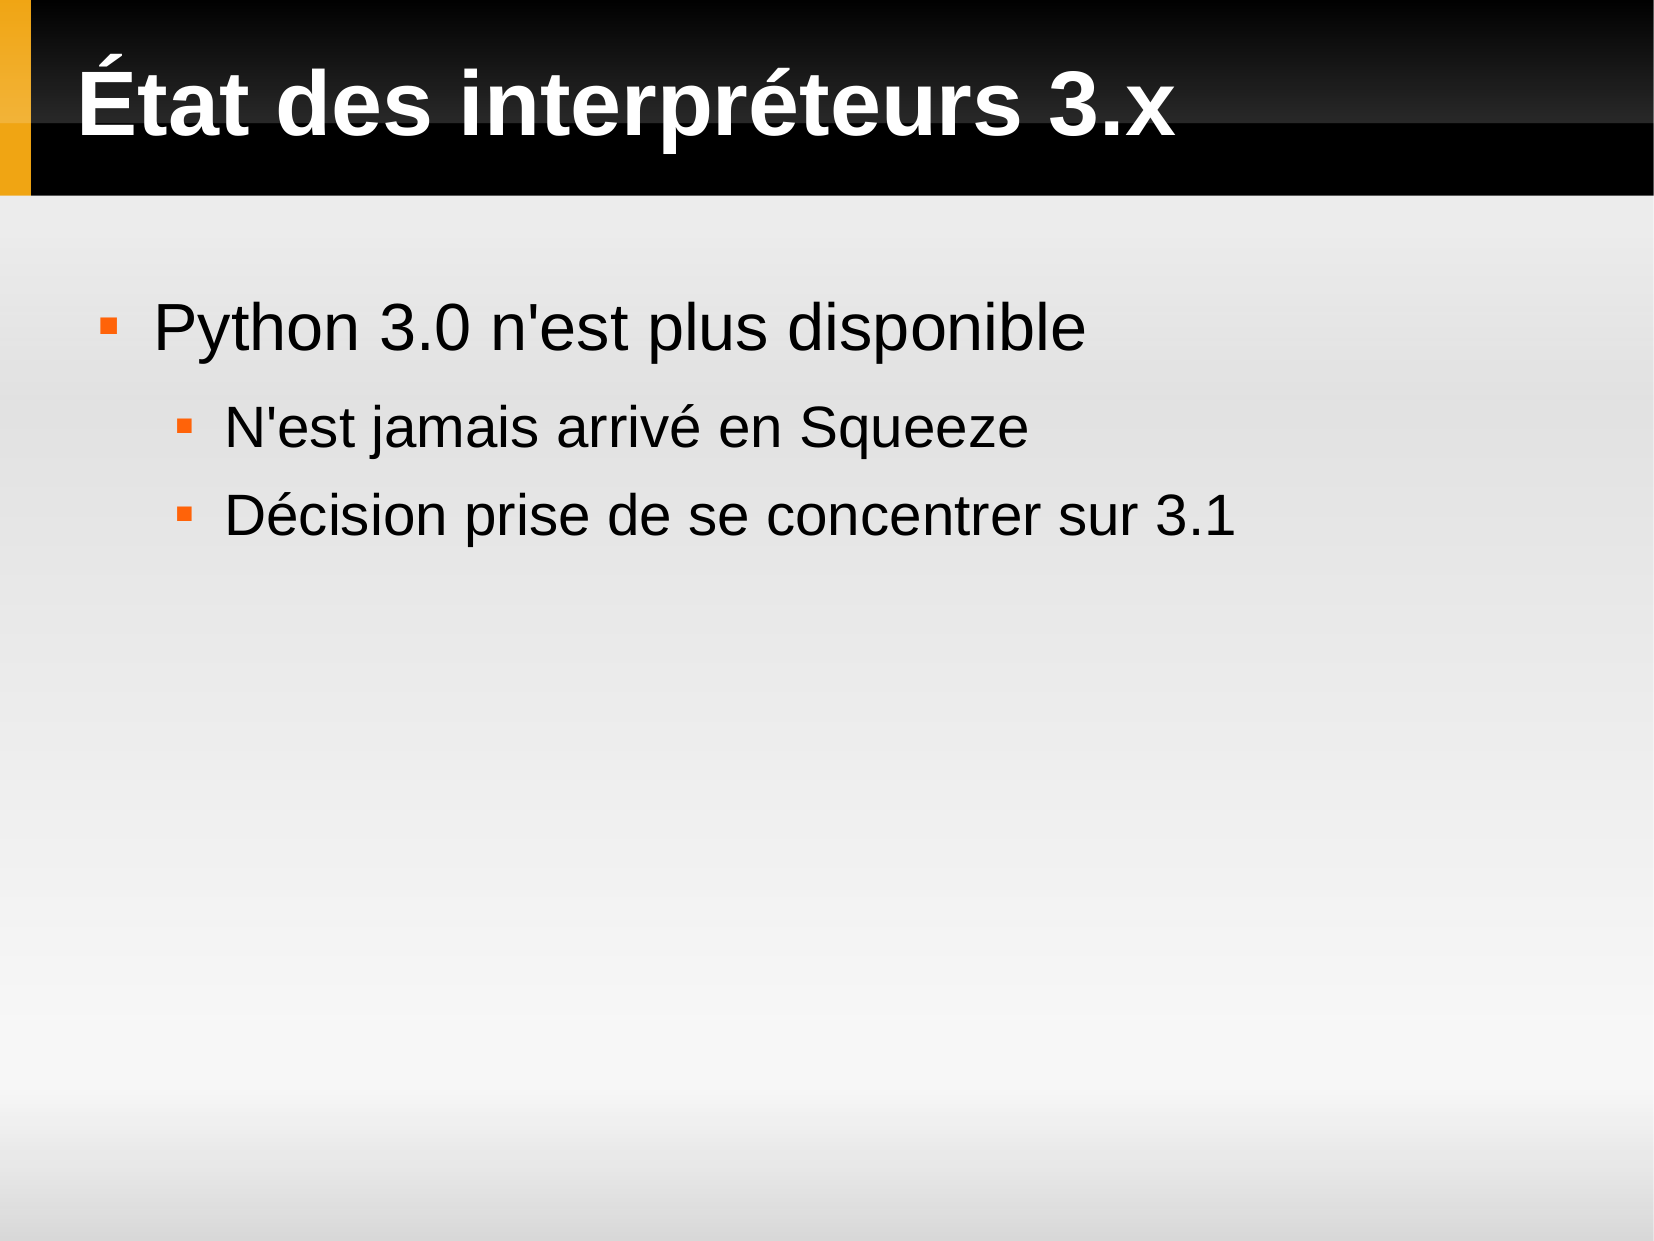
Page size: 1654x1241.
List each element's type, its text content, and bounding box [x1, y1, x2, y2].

list Python 3.0 n'est plus disponible N'est jamais arrivé en Squeeze Décision prise de se concentrer sur 3.1 [82, 290, 1571, 1109]
picture [0, 0, 1654, 1241]
title État des interpréteurs 3.x [76, 0, 1565, 208]
